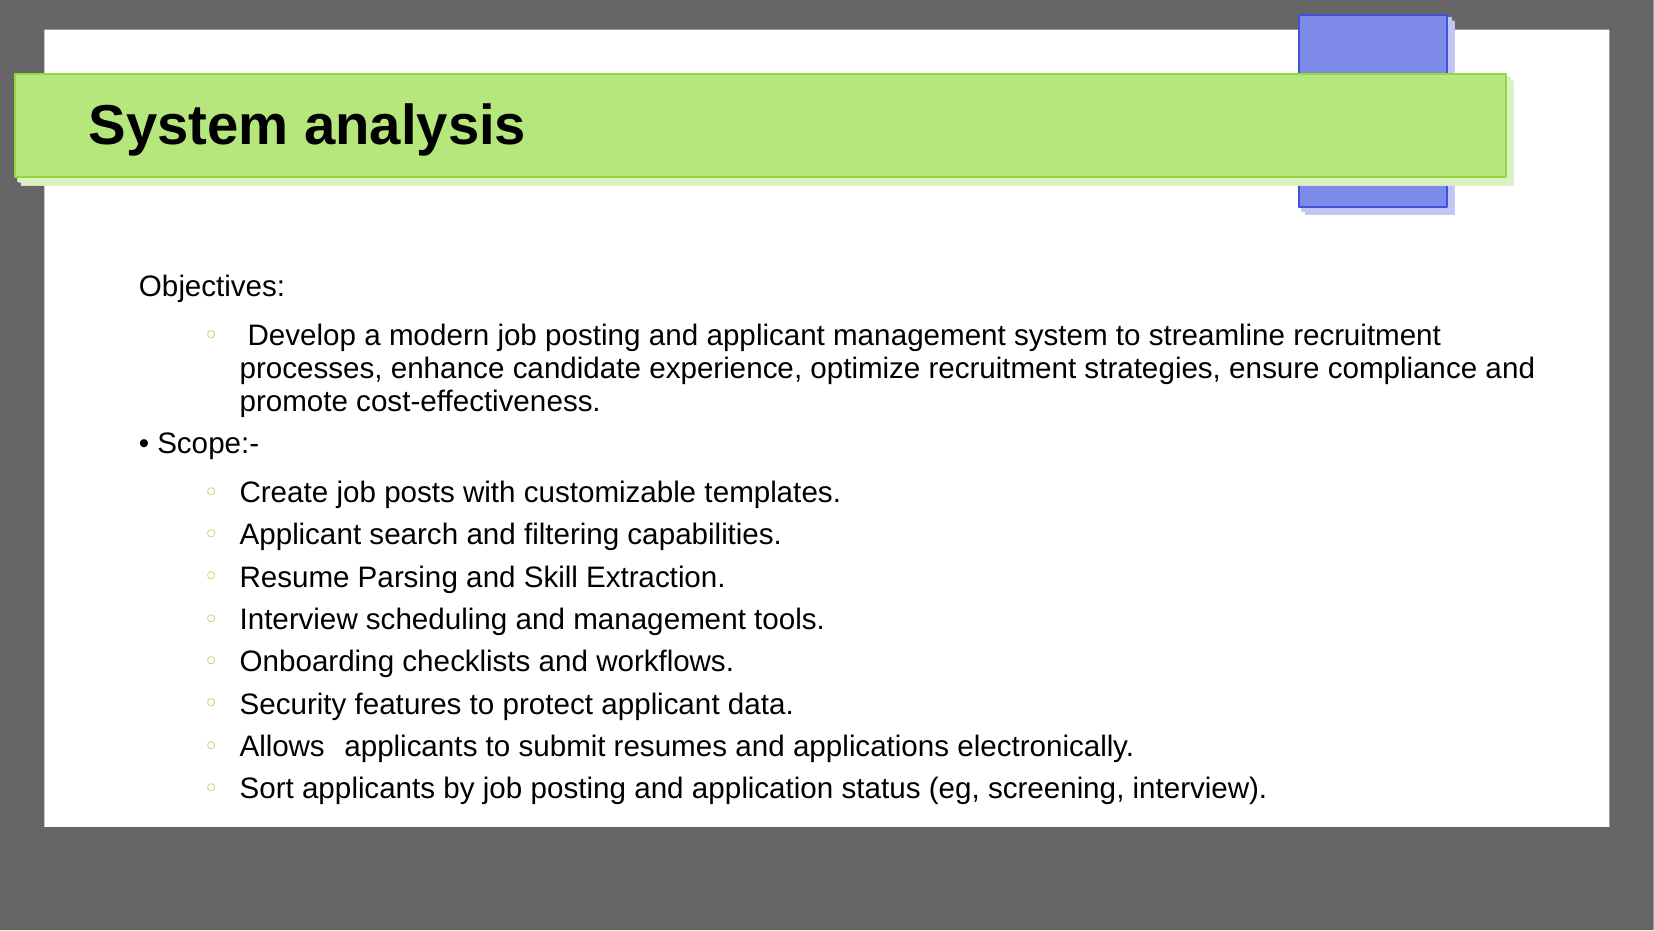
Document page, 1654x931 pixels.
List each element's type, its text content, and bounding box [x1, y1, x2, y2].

title System analysis [88, 73, 1506, 178]
list Objectives: Develop a modern job posting and applicant management system to streamline recruitment processes, enhance candidate experience, optimize recruitment strategies, ensure compliance and promote cost-effectiveness. • Scope:- Create job posts with customizable templates. Applicant search and filtering capabilities. Resume Parsing and Skill Extraction. Interview scheduling and management tools. Onboarding checklists and workflows. Security features to protect applicant data. Allows applicants to submit resumes and applications electronically. Sort applicants by job posting and application status (eg, screening, interview). [88, 221, 1565, 813]
